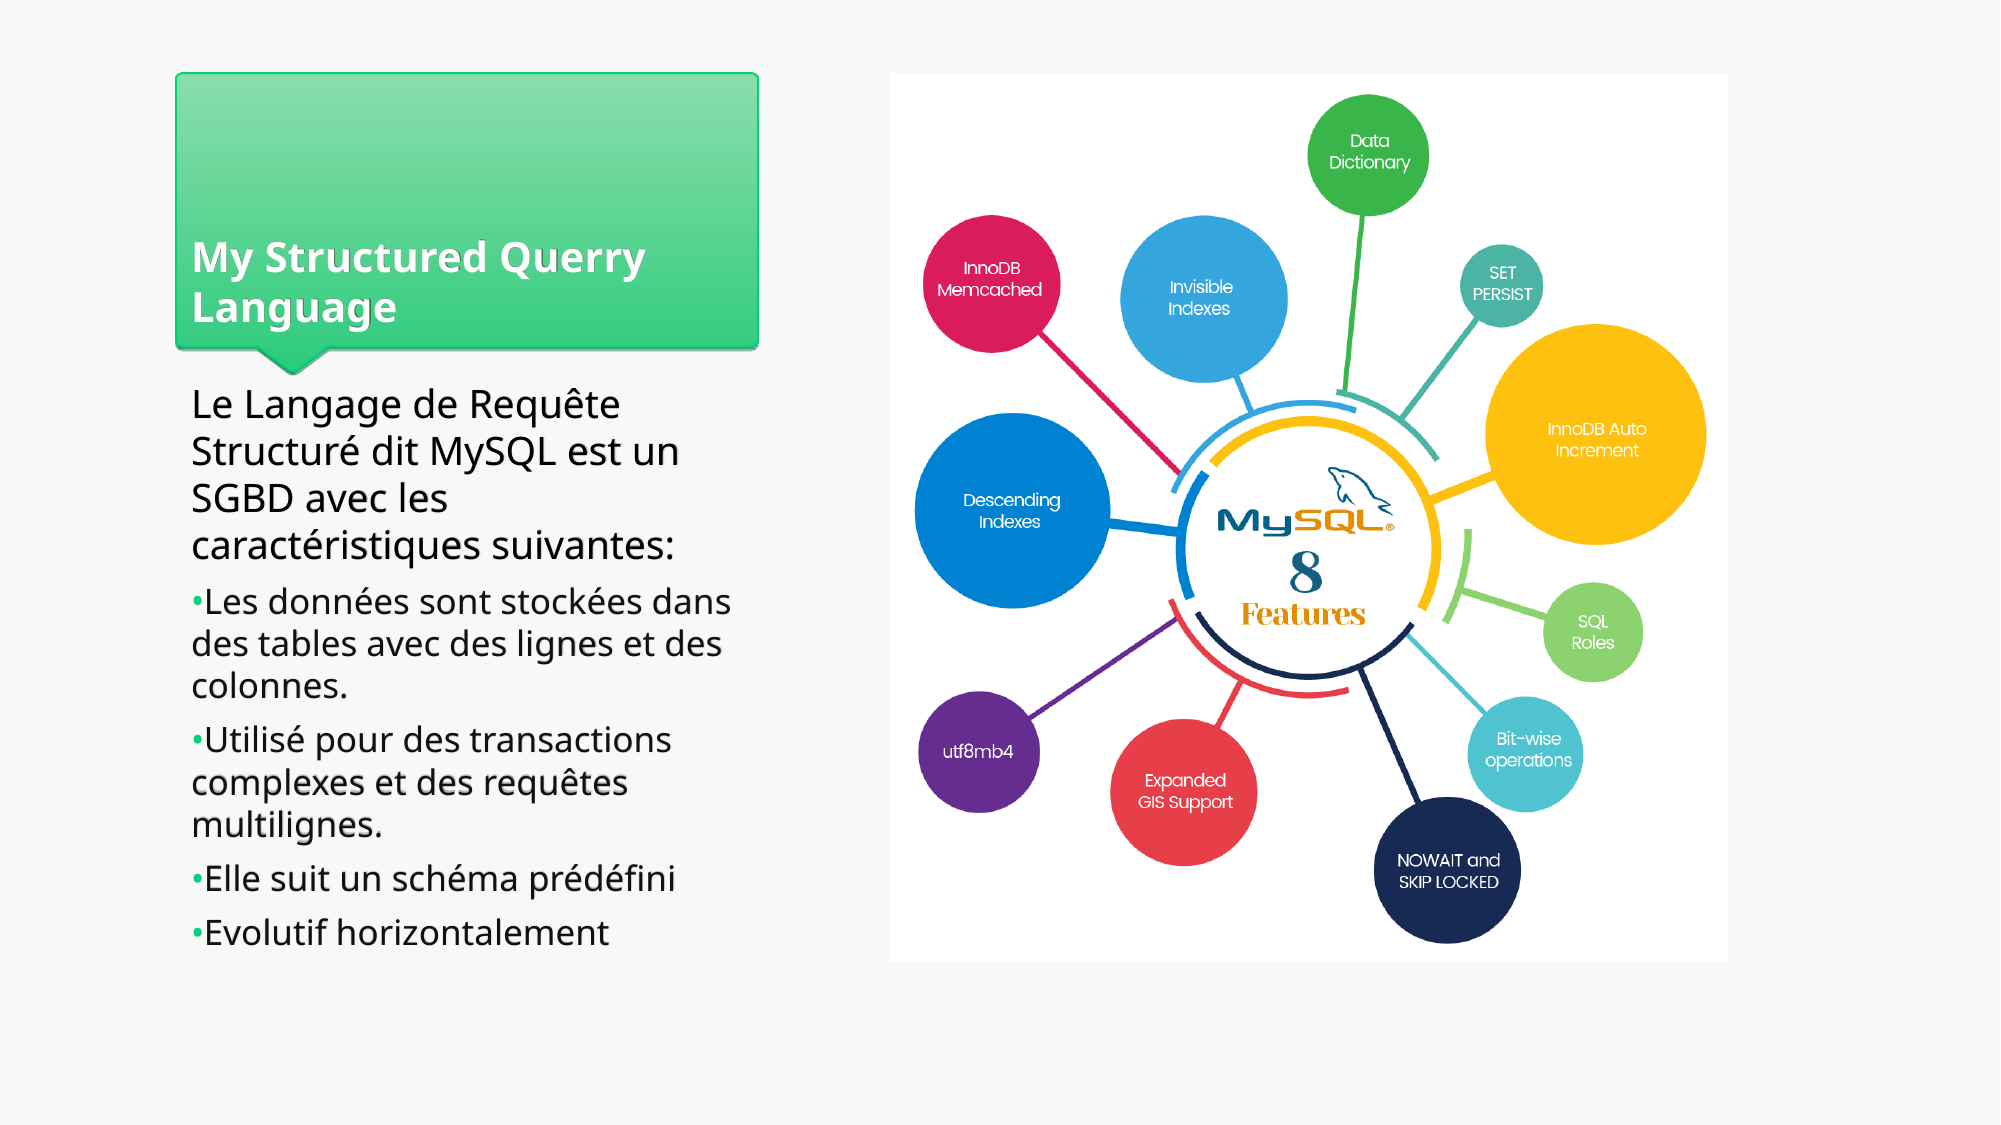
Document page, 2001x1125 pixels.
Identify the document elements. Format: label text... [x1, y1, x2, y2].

title My Structured Querry Language [176, 73, 758, 339]
picture [890, 73, 1728, 962]
list Le Langage de Requête Structuré dit MySQL est un SGBD avec les caractéristiques suivantes: Les données sont stockées dans des tables avec des lignes et des colonnes. Utilisé pour des transactions complexes et des requêtes multilignes. Elle suit un schéma prédéfini Evolutif horizontalement [176, 370, 758, 962]
